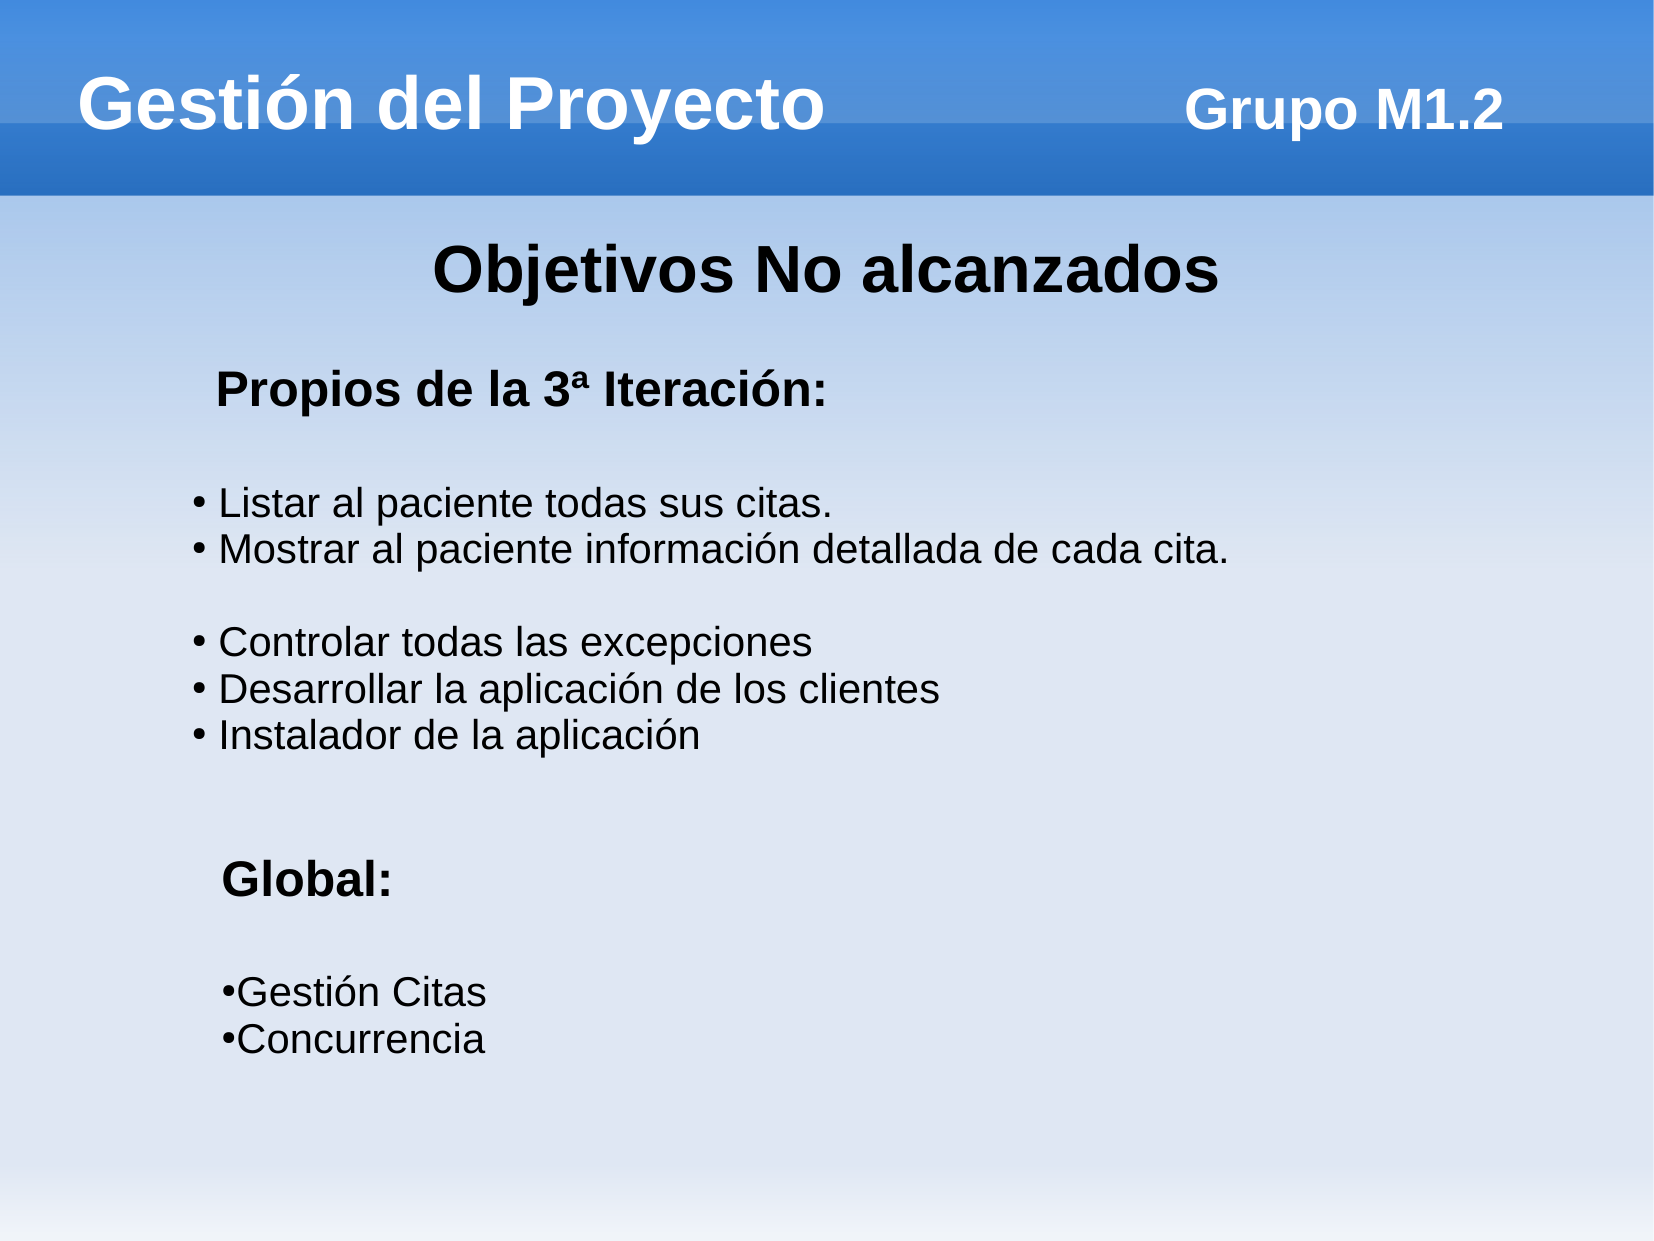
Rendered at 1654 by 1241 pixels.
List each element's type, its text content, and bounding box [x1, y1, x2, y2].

text_box Gestión Citas Concurrencia [206, 915, 591, 1071]
text_box Global: [206, 843, 621, 916]
text_box Objetivos No alcanzados [59, 224, 1595, 315]
title Gestión del Proyecto Grupo M1.2 [77, 0, 1566, 208]
text_box Propios de la 3ª Iteración: [200, 354, 886, 427]
text_box Listar al paciente todas sus citas. Mostrar al paciente información detallada de cada cita. Controlar todas las excepciones Desarrollar la aplicación de los clientes Instalador de la aplicación [177, 472, 1388, 768]
picture [0, 0, 1654, 1241]
